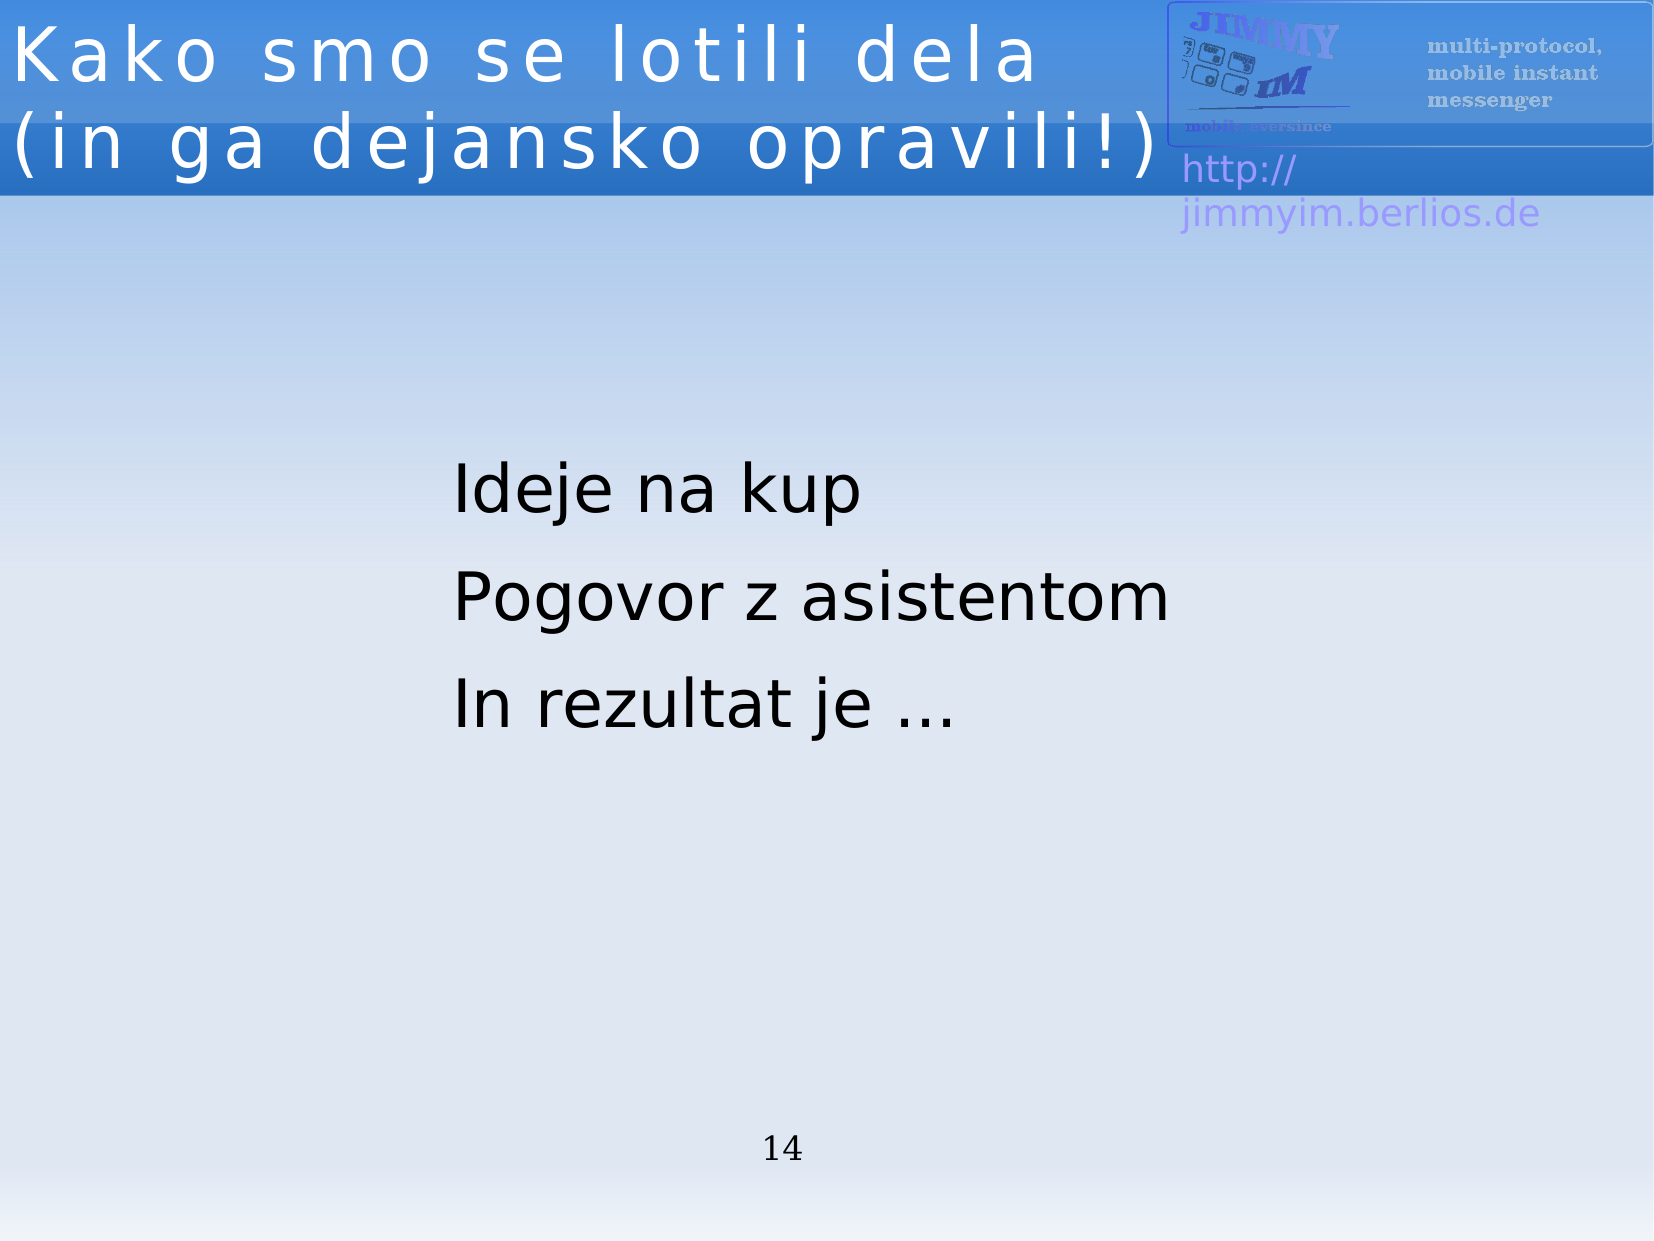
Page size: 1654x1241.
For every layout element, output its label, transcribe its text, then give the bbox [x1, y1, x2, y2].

picture [0, 0, 1654, 1241]
title Kako smo se lotili dela (in ga dejansko opravili!) [11, 7, 1167, 192]
list Ideje na kup Pogovor z asistentom In rezultat je ... [434, 450, 1179, 836]
